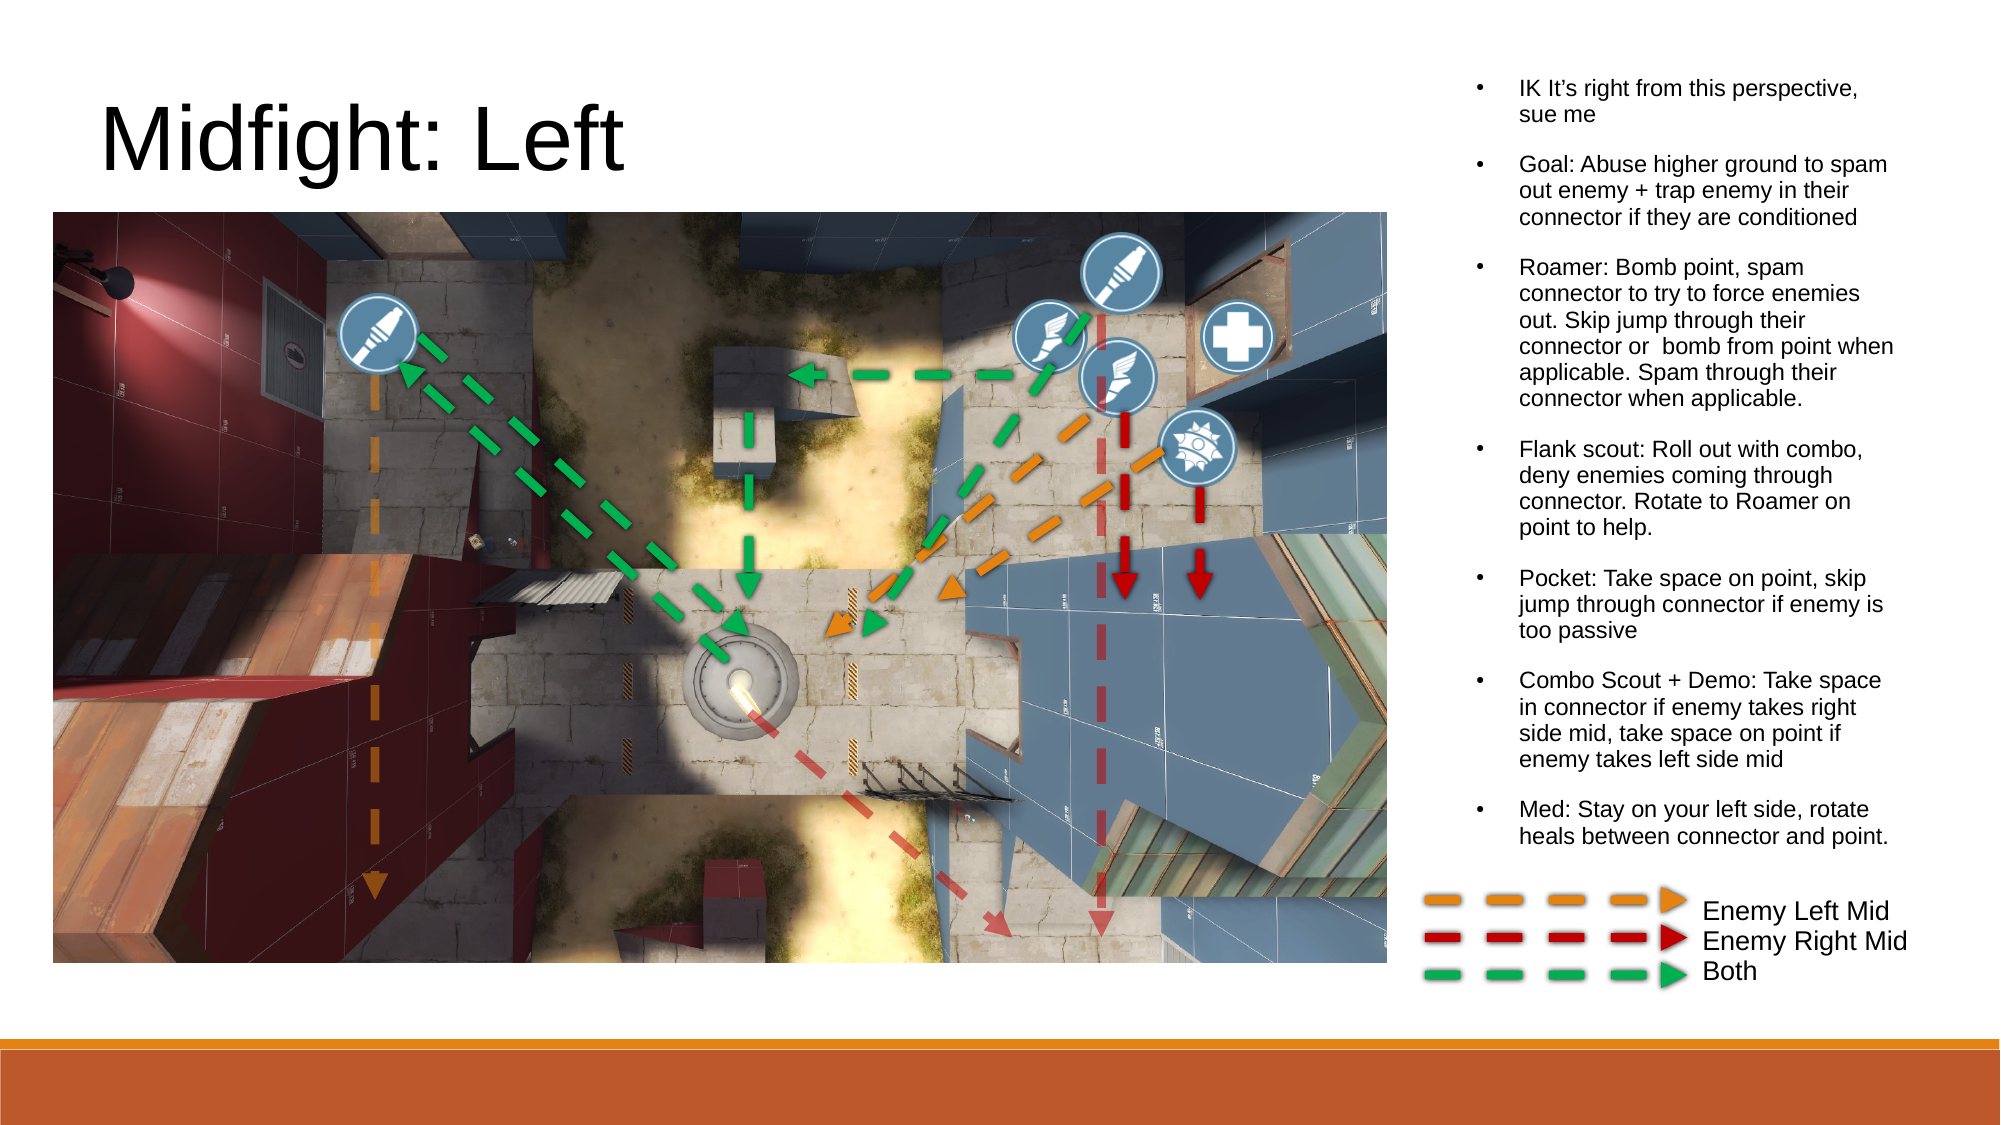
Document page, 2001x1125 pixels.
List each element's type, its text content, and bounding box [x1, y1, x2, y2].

list IK It’s right from this perspective, sue me Goal: Abuse higher ground to spam out enemy + trap enemy in their connector if they are conditioned Roamer: Bomb point, spam connector to try to force enemies out. Skip jump through their connector or bomb from point when applicable. Spam through their connector when applicable. Flank scout: Roll out with combo, deny enemies coming through connector. Rotate to Roamer on point to help. Pocket: Take space on point, skip jump through connector if enemy is too passive Combo Scout + Demo: Take space in connector if enemy takes right side mid, take space on point if enemy takes left side mid Med: Stay on your left side, rotate heals between connector and point. [1461, 75, 1900, 863]
text_box Enemy Left Mid Enemy Right Mid Both [1687, 888, 1951, 1024]
title Midfight: Left [99, 44, 1900, 233]
picture [53, 212, 1387, 963]
